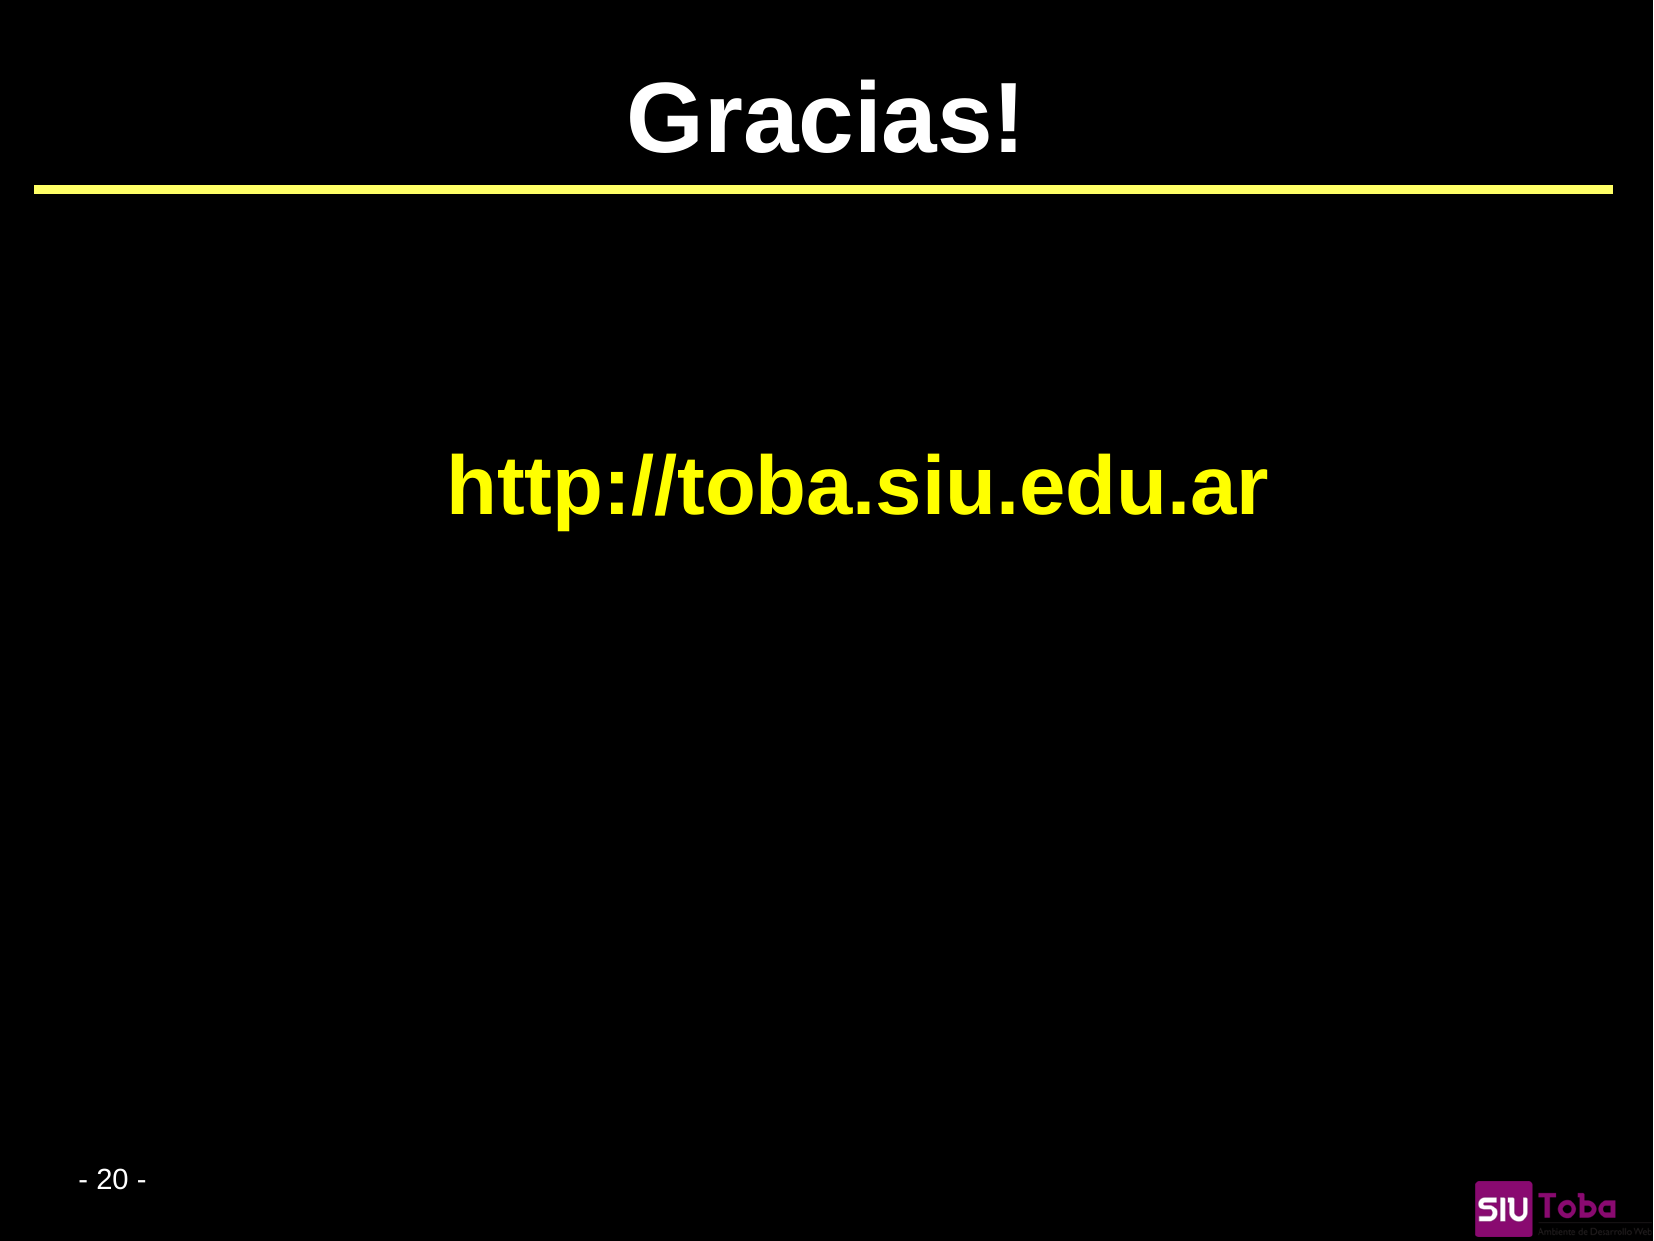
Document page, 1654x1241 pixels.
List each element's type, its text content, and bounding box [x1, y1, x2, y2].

picture [1475, 1181, 1652, 1237]
list http://toba.siu.edu.ar [122, 439, 1577, 745]
title Gracias! [58, 47, 1594, 188]
